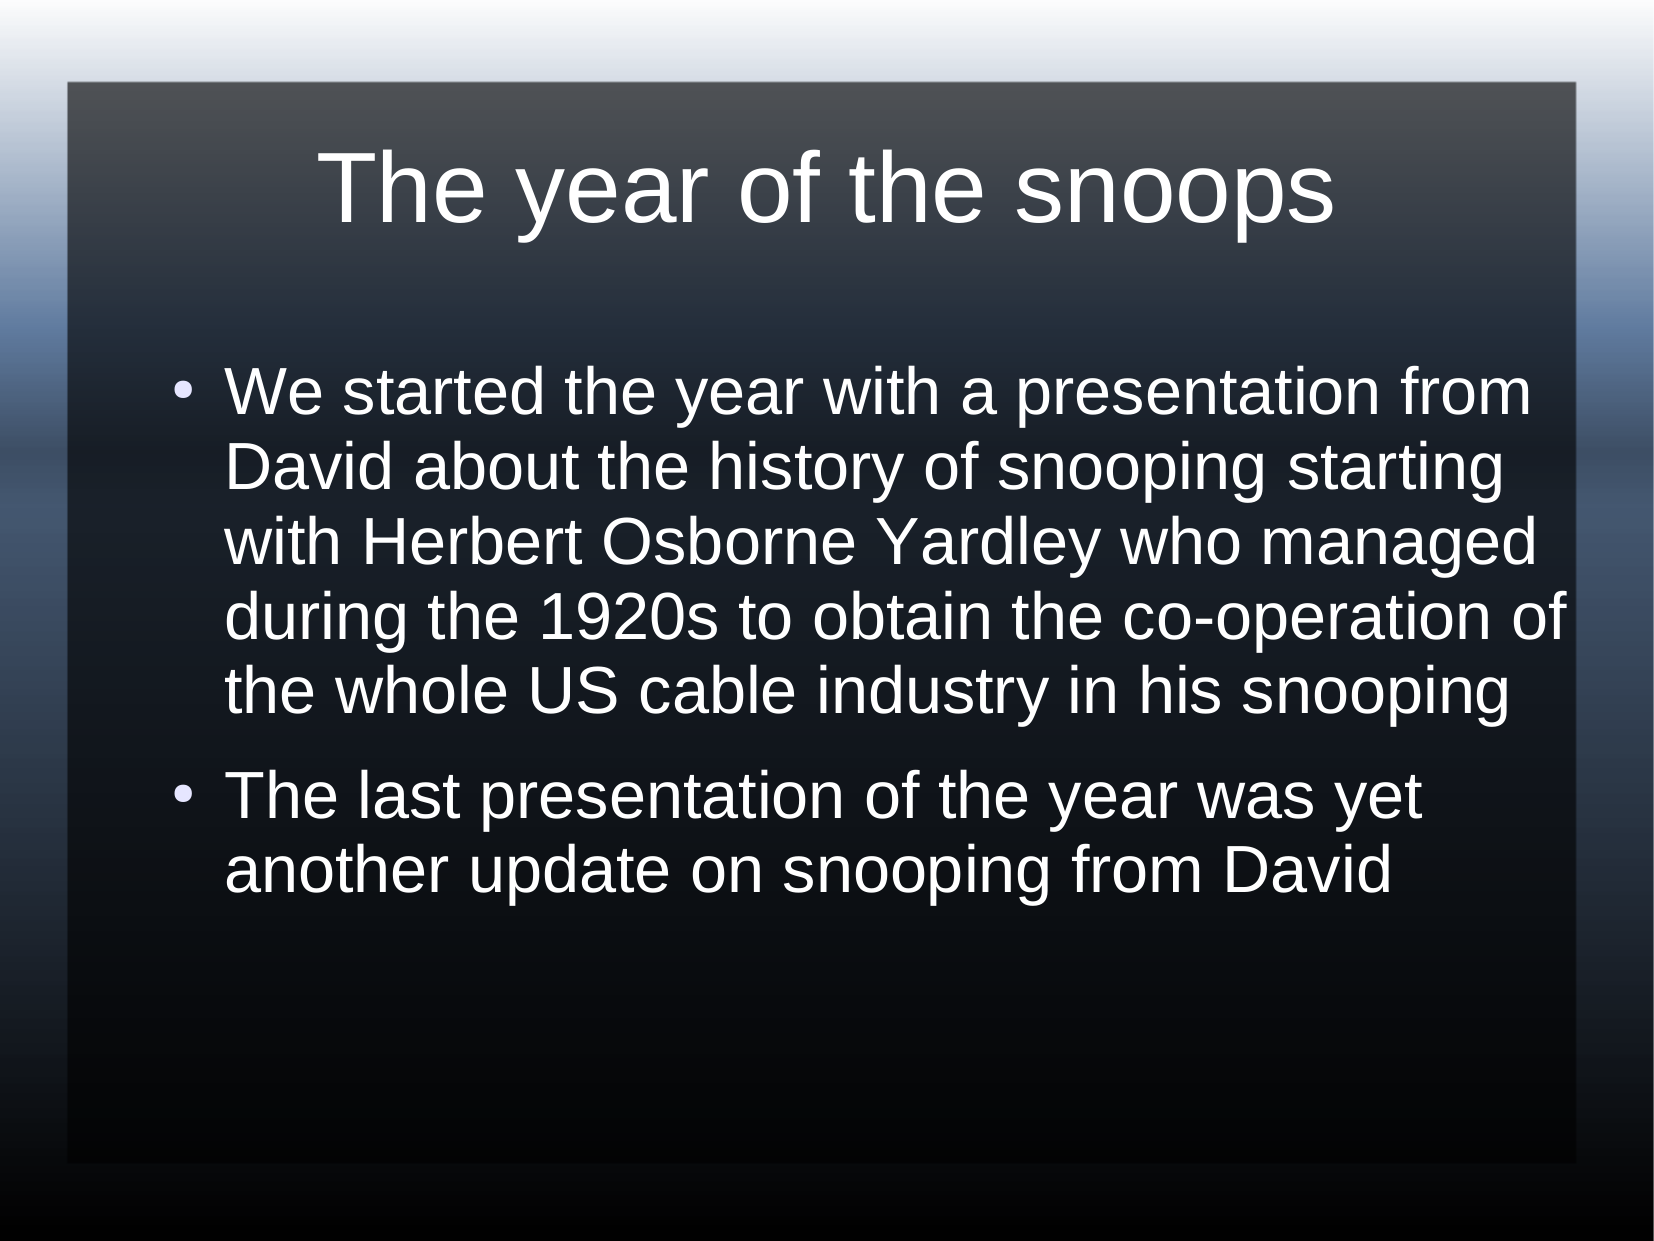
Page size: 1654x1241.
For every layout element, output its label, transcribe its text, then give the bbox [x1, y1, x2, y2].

picture [0, 0, 1654, 1241]
list We started the year with a presentation from David about the history of snooping starting with Herbert Osborne Yardley who managed during the 1920s to obtain the co-operation of the whole US cable industry in his snooping The last presentation of the year was yet another update on snooping from David [82, 354, 1571, 1105]
title The year of the snoops [82, 84, 1571, 292]
